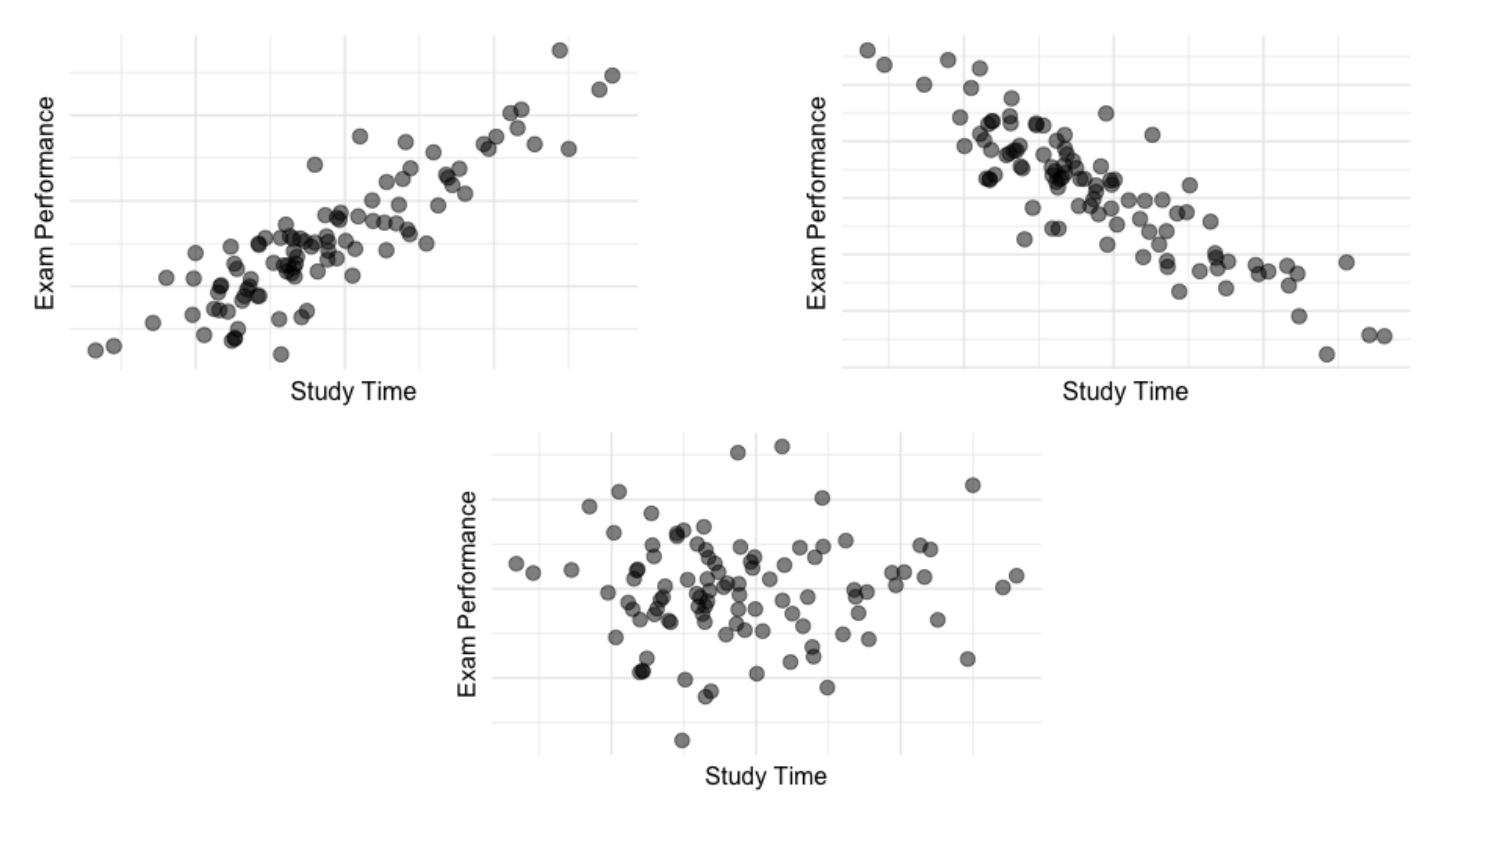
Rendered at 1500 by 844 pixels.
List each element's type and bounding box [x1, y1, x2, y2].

picture [796, 24, 1422, 416]
picture [447, 421, 1053, 800]
picture [24, 24, 650, 416]
